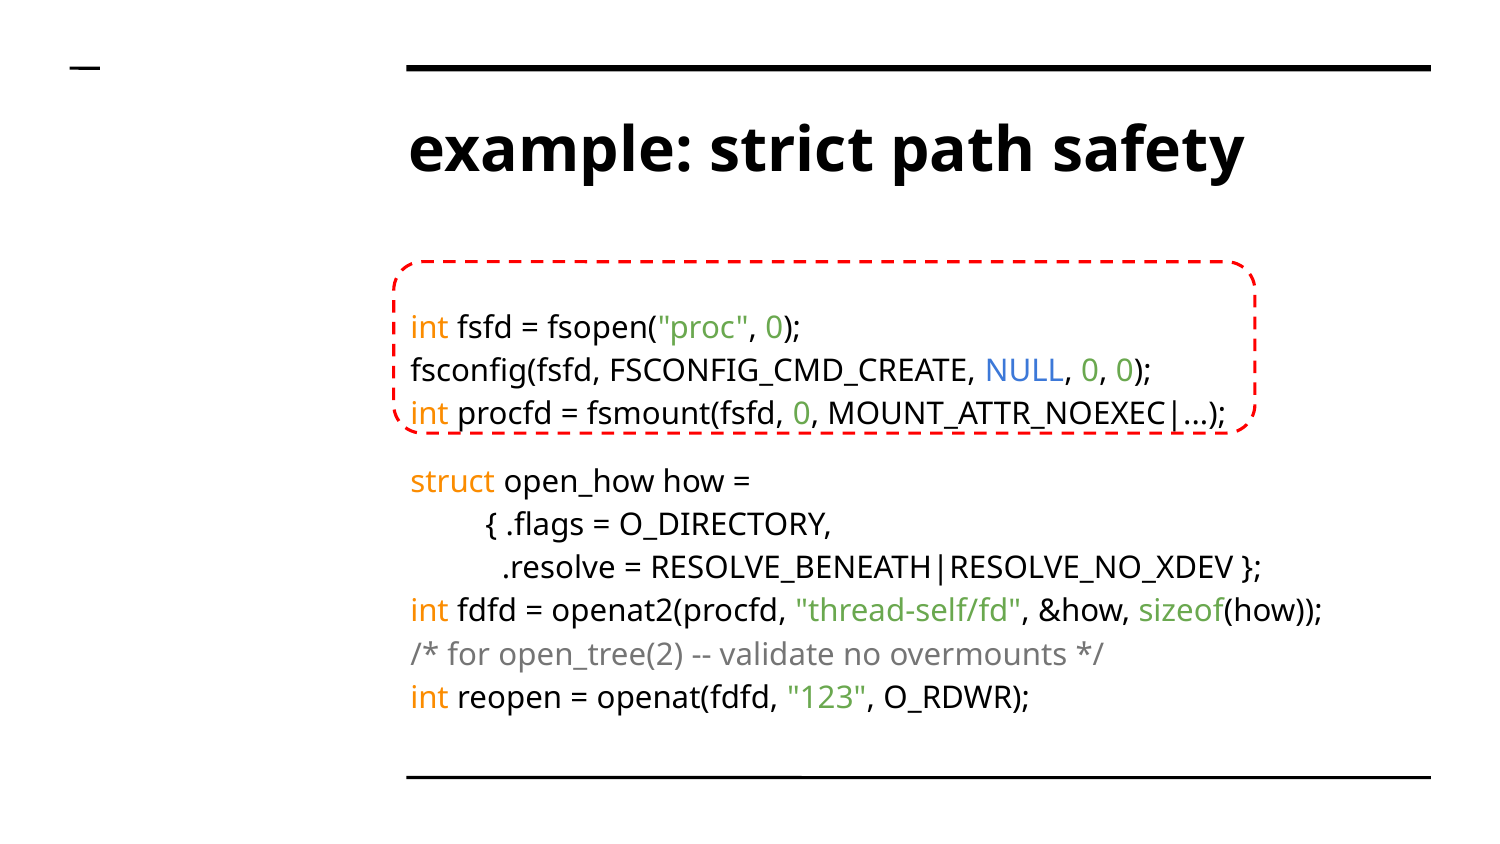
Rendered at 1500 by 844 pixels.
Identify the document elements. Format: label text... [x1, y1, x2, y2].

list int fsfd = fsopen("proc", 0); fsconfig(fsfd, FSCONFIG_CMD_CREATE, NULL, 0, 0); int procfd = fsmount(fsfd, 0, MOUNT_ATTR_NOEXEC|...); struct open_how how = { .flags = O_DIRECTORY, .resolve = RESOLVE_BENEATH|RESOLVE_NO_XDEV }; int fdfd = openat2(procfd, "thread-self/fd", &how, sizeof(how)); /* for open_tree(2) -- validate no overmounts */ int reopen = openat(fdfd, "123", O_RDWR); [395, 261, 1433, 755]
title example: strict path safety [393, 94, 1431, 199]
